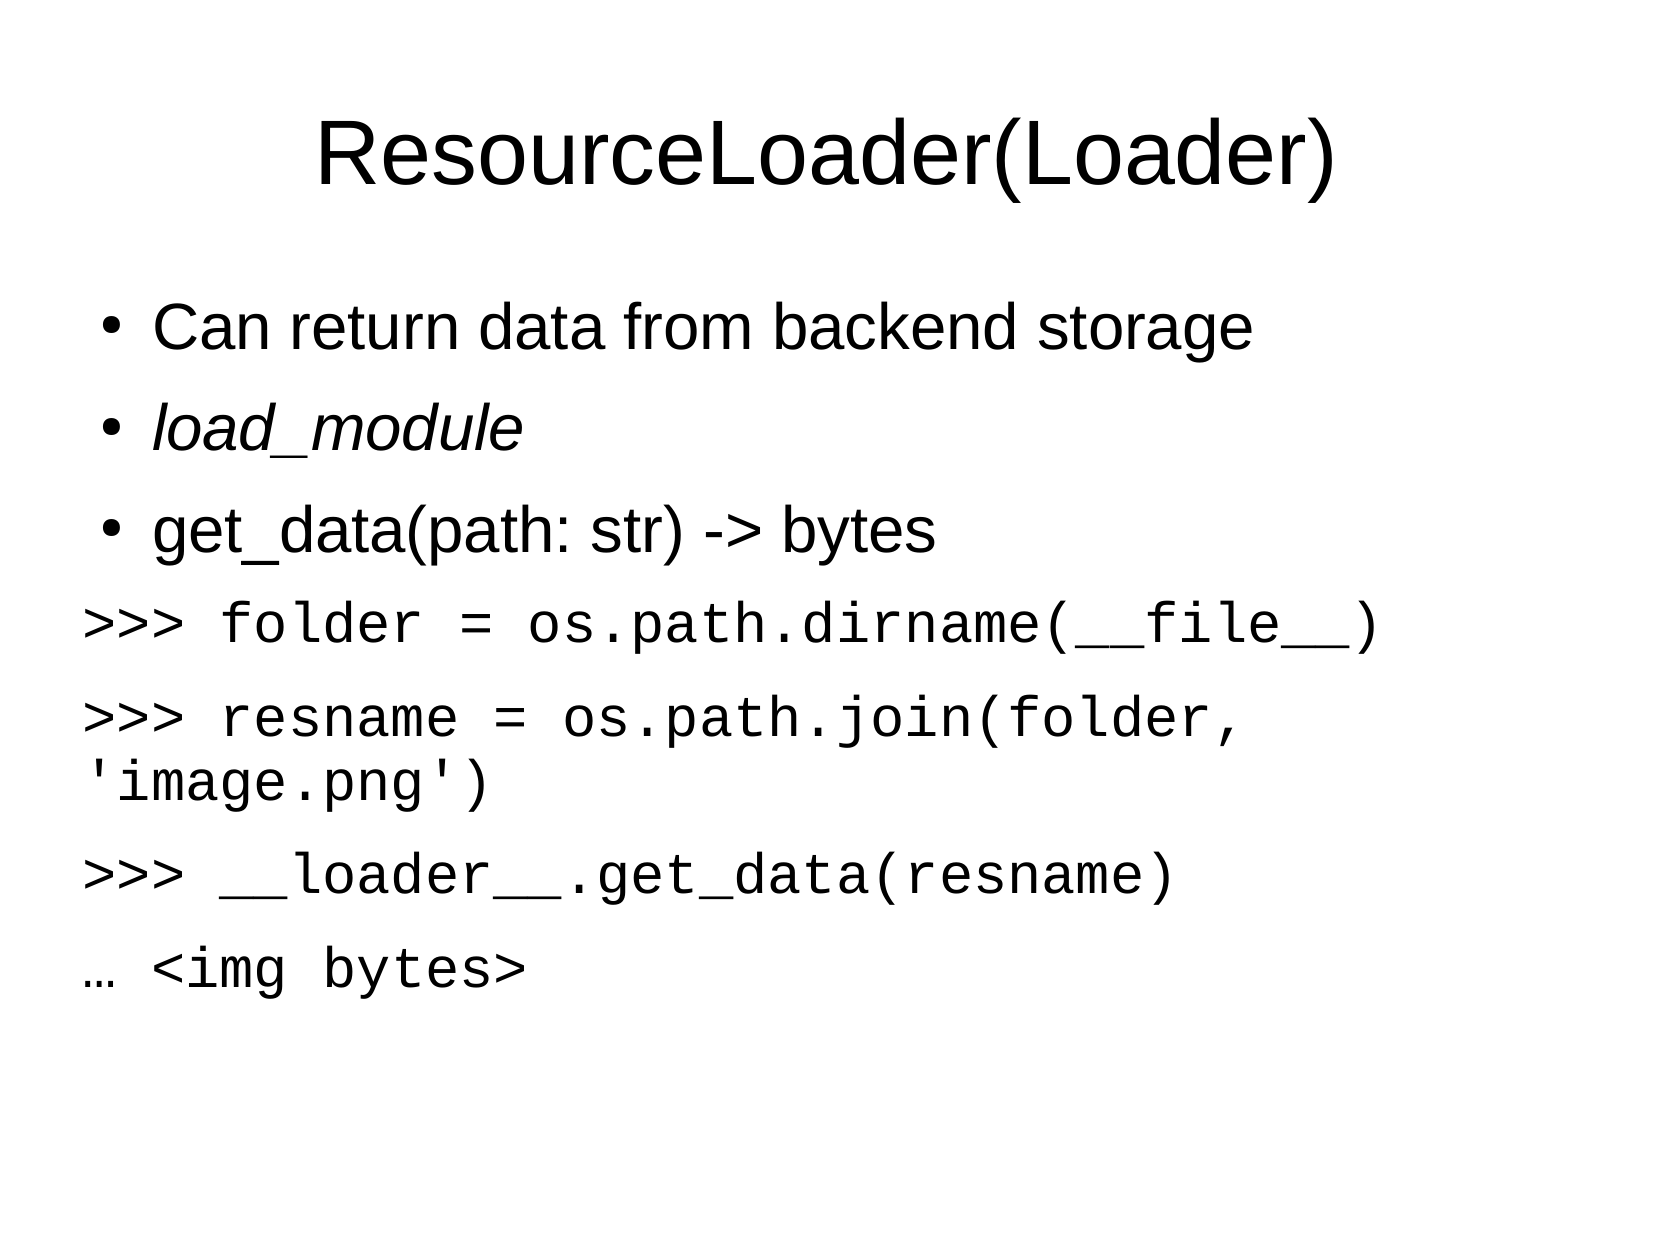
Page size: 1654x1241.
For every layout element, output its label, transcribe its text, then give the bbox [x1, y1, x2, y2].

list Can return data from backend storage load_module get_data(path: str) -> bytes >>> folder = os.path.dirname(__file__) >>> resname = os.path.join(folder, 'image.png') >>> __loader__.get_data(resname) … <img bytes> [82, 290, 1538, 1010]
title ResourceLoader(Loader) [82, 49, 1571, 257]
